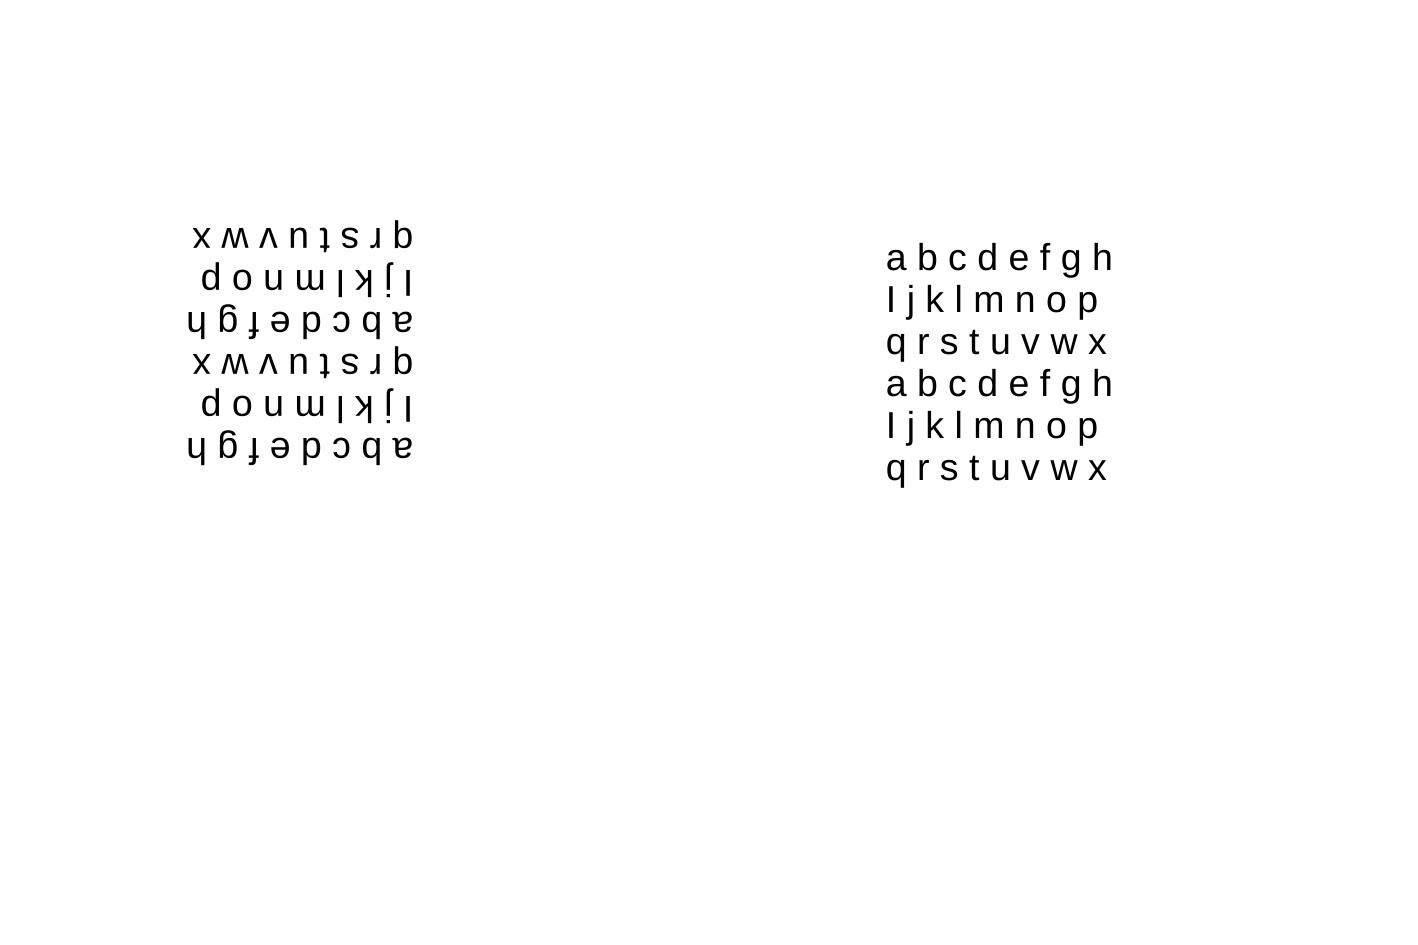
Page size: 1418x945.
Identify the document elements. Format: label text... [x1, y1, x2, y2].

text_box a b c d e f g h I j k l m n o p q r s t u v w x a b c d e f g h I j k l m n o p q r s t u v w x [767, 118, 1241, 591]
text_box a b c d e f g h I j k l m n o p q r s t u v w x a b c d e f g h I j k l m n o p q r s t u v w x [59, 118, 532, 591]
